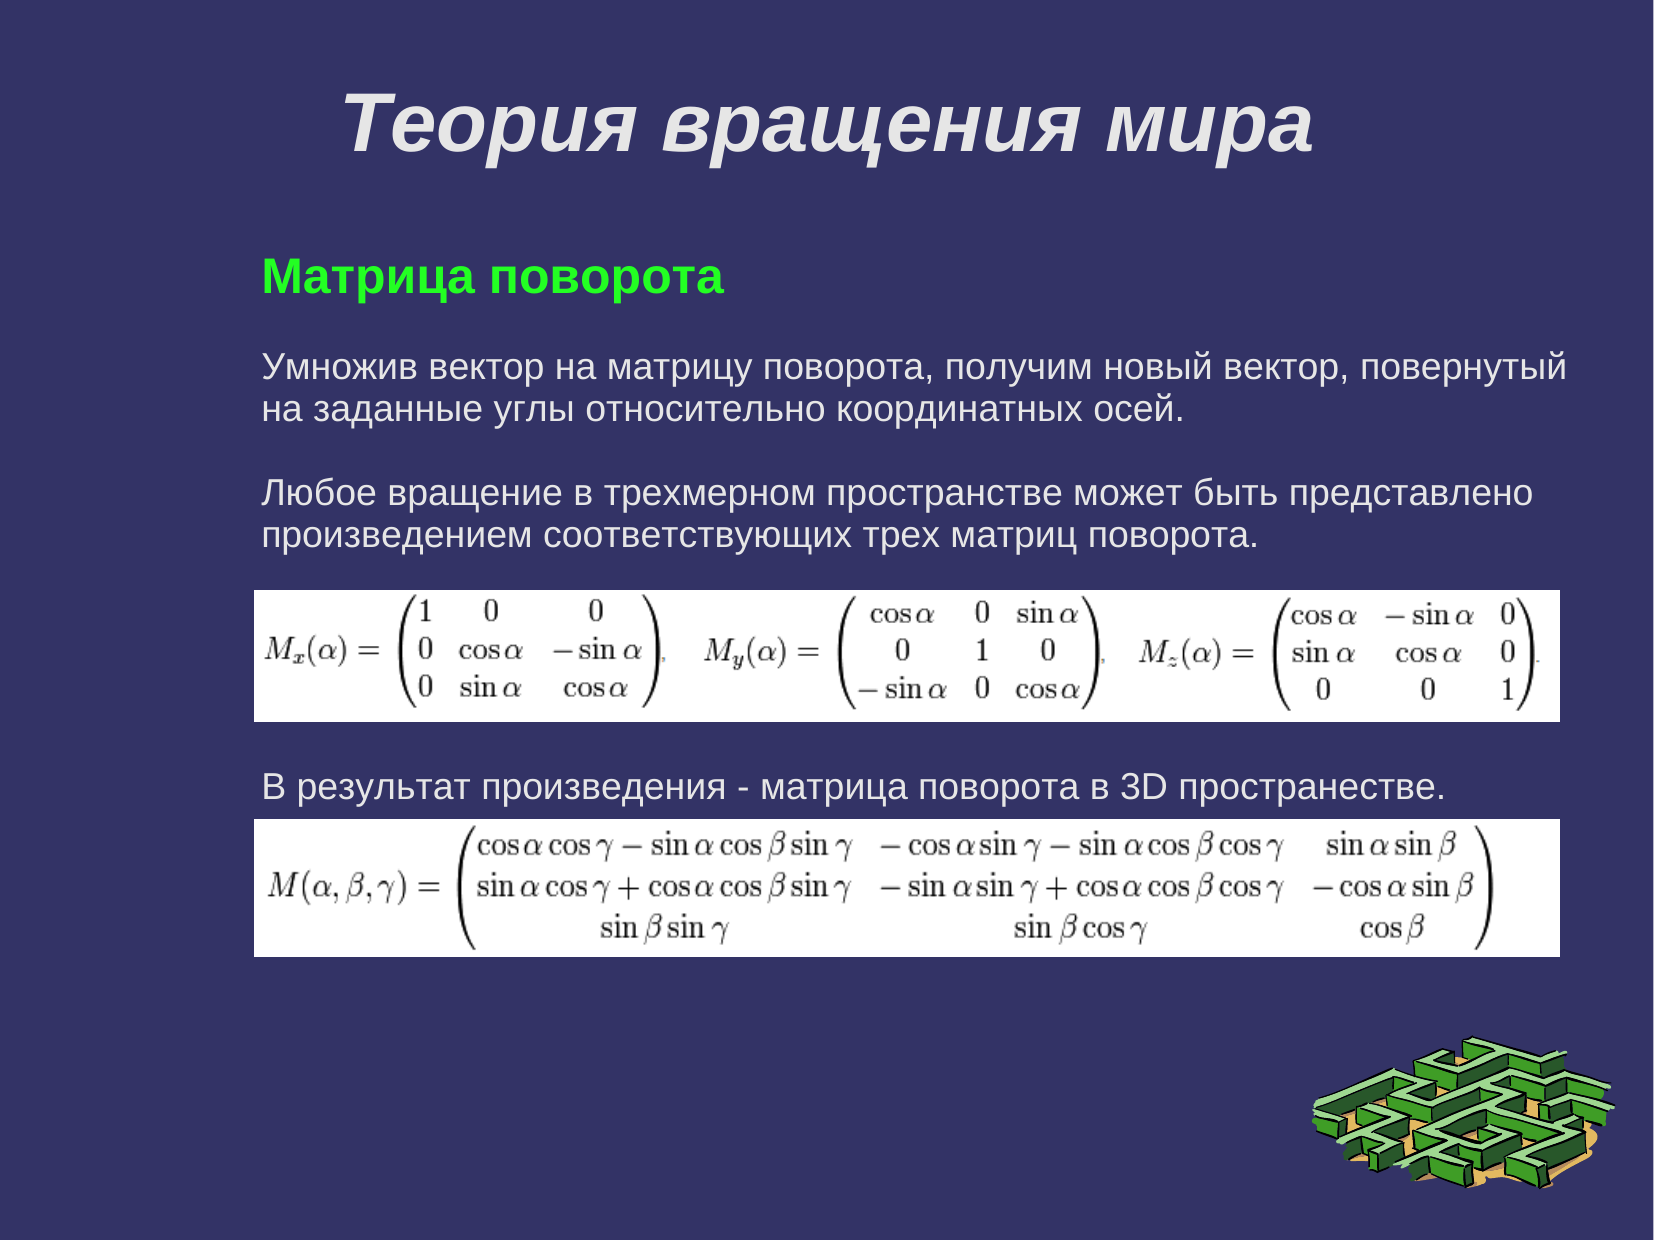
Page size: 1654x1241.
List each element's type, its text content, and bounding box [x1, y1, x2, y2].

picture [254, 819, 1560, 957]
picture [254, 590, 1560, 722]
title Теория вращения мира [121, 19, 1534, 227]
list Матрица поворота Умножив вектор на матрицу поворота, получим новый вектор, повернутый на заданные углы относительно координатных осей. Любое вращение в трехмерном пространстве может быть представлено произведением соответствующих трех матриц поворота. В результат произведения - матрица поворота в 3D пространестве. [178, 248, 1570, 1030]
